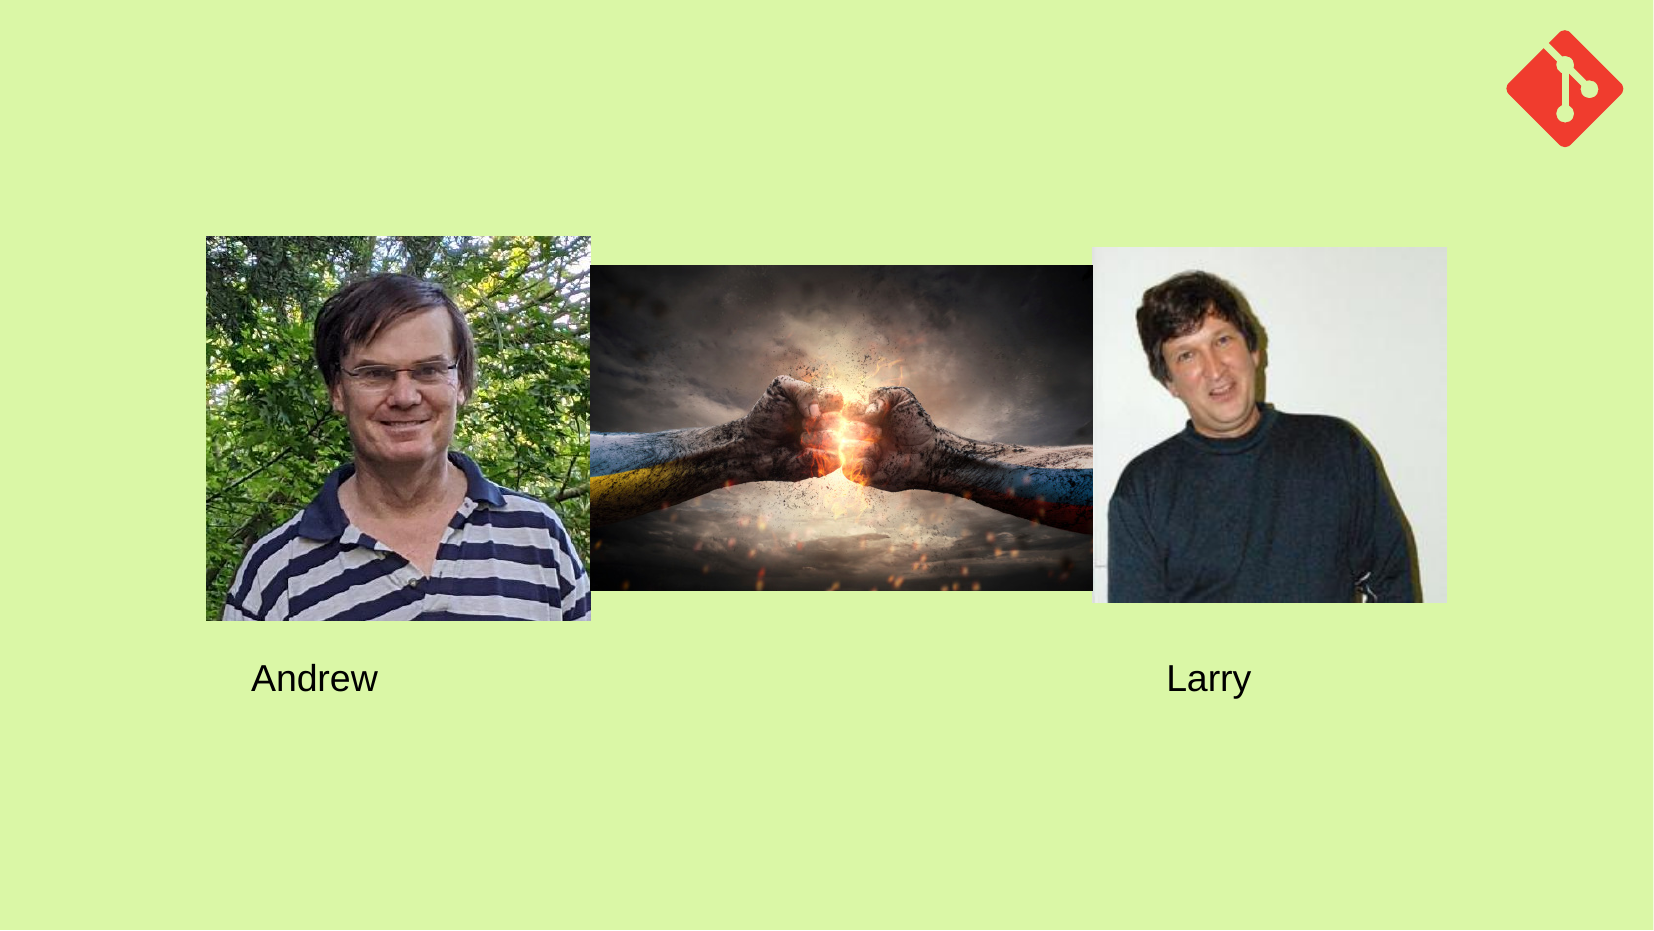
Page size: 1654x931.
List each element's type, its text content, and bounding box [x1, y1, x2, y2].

text_box Larry [1151, 649, 1477, 707]
picture [206, 236, 1447, 621]
text_box Andrew [236, 649, 562, 707]
picture [1505, 29, 1625, 148]
